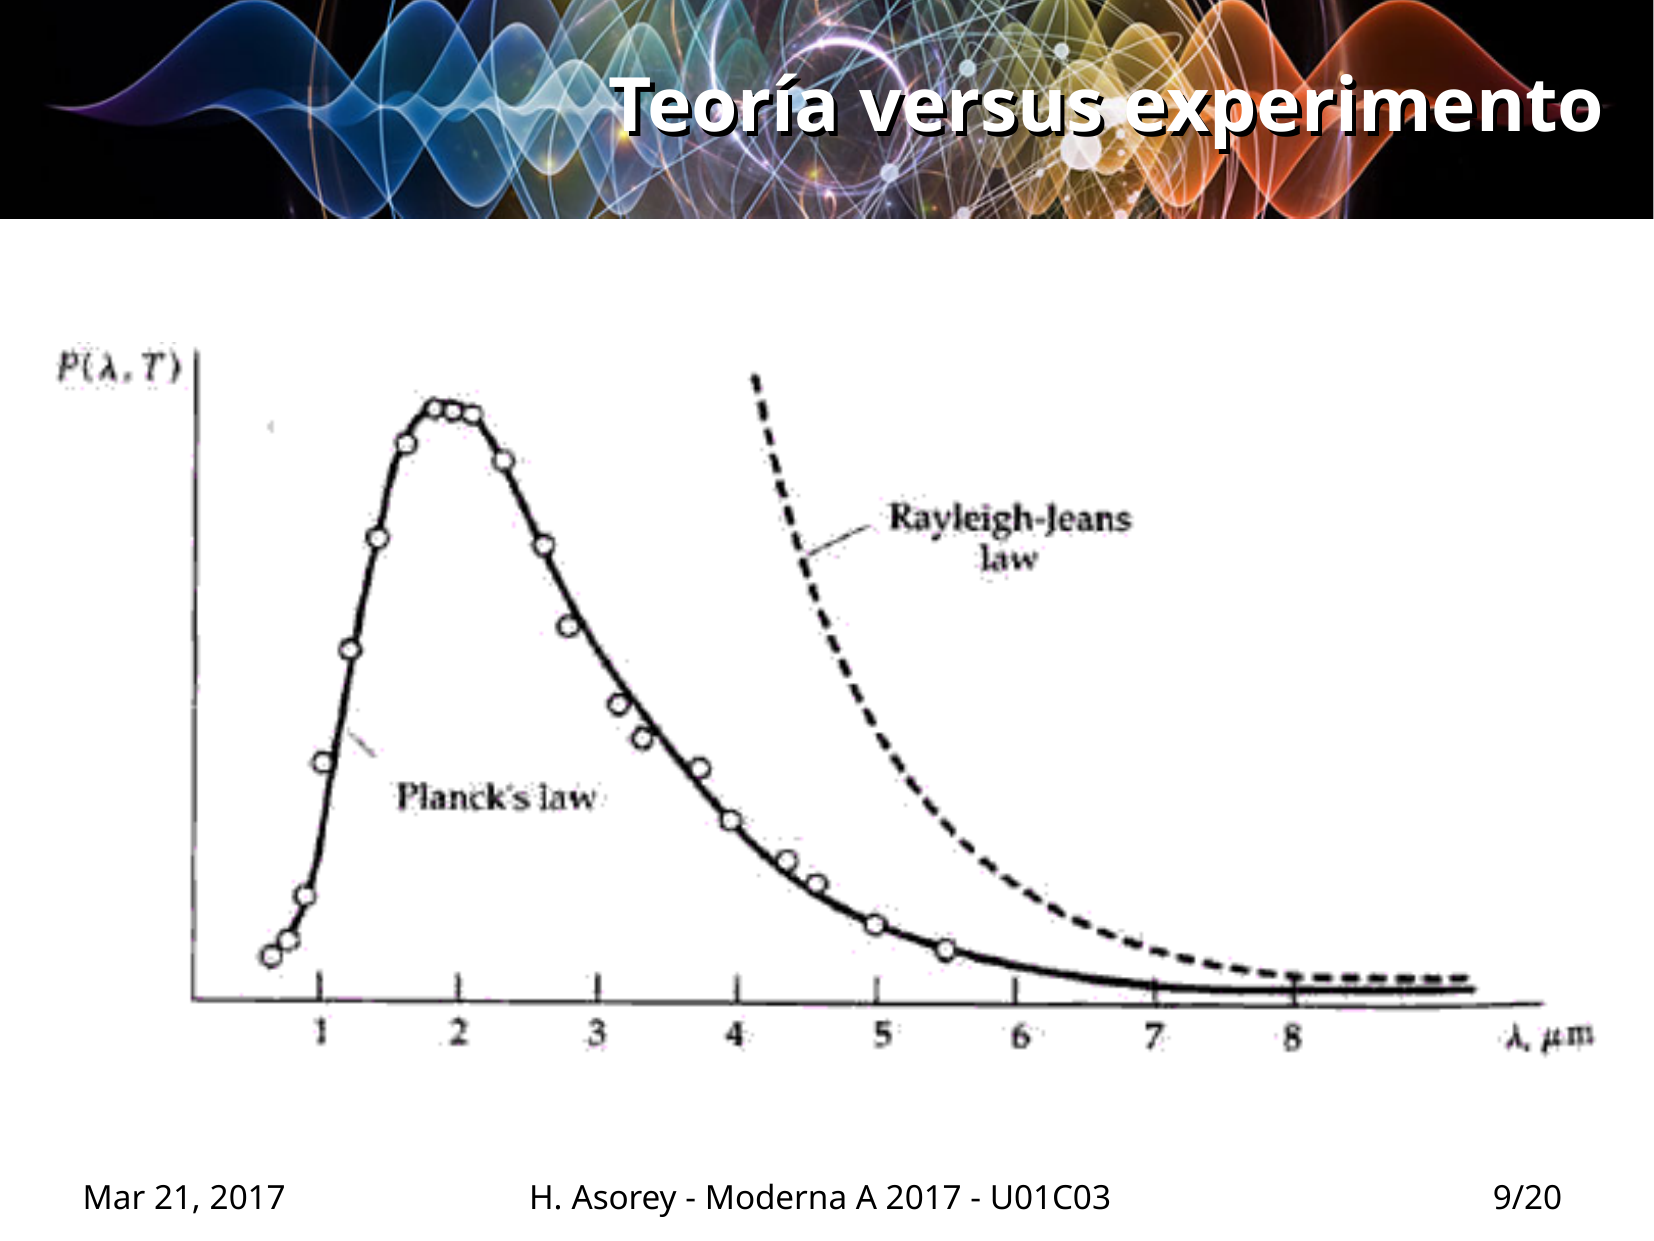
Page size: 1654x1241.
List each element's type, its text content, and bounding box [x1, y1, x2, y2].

title Teoría versus experimento [45, 15, 1606, 191]
picture [45, 342, 1606, 1068]
picture [0, 0, 1654, 219]
